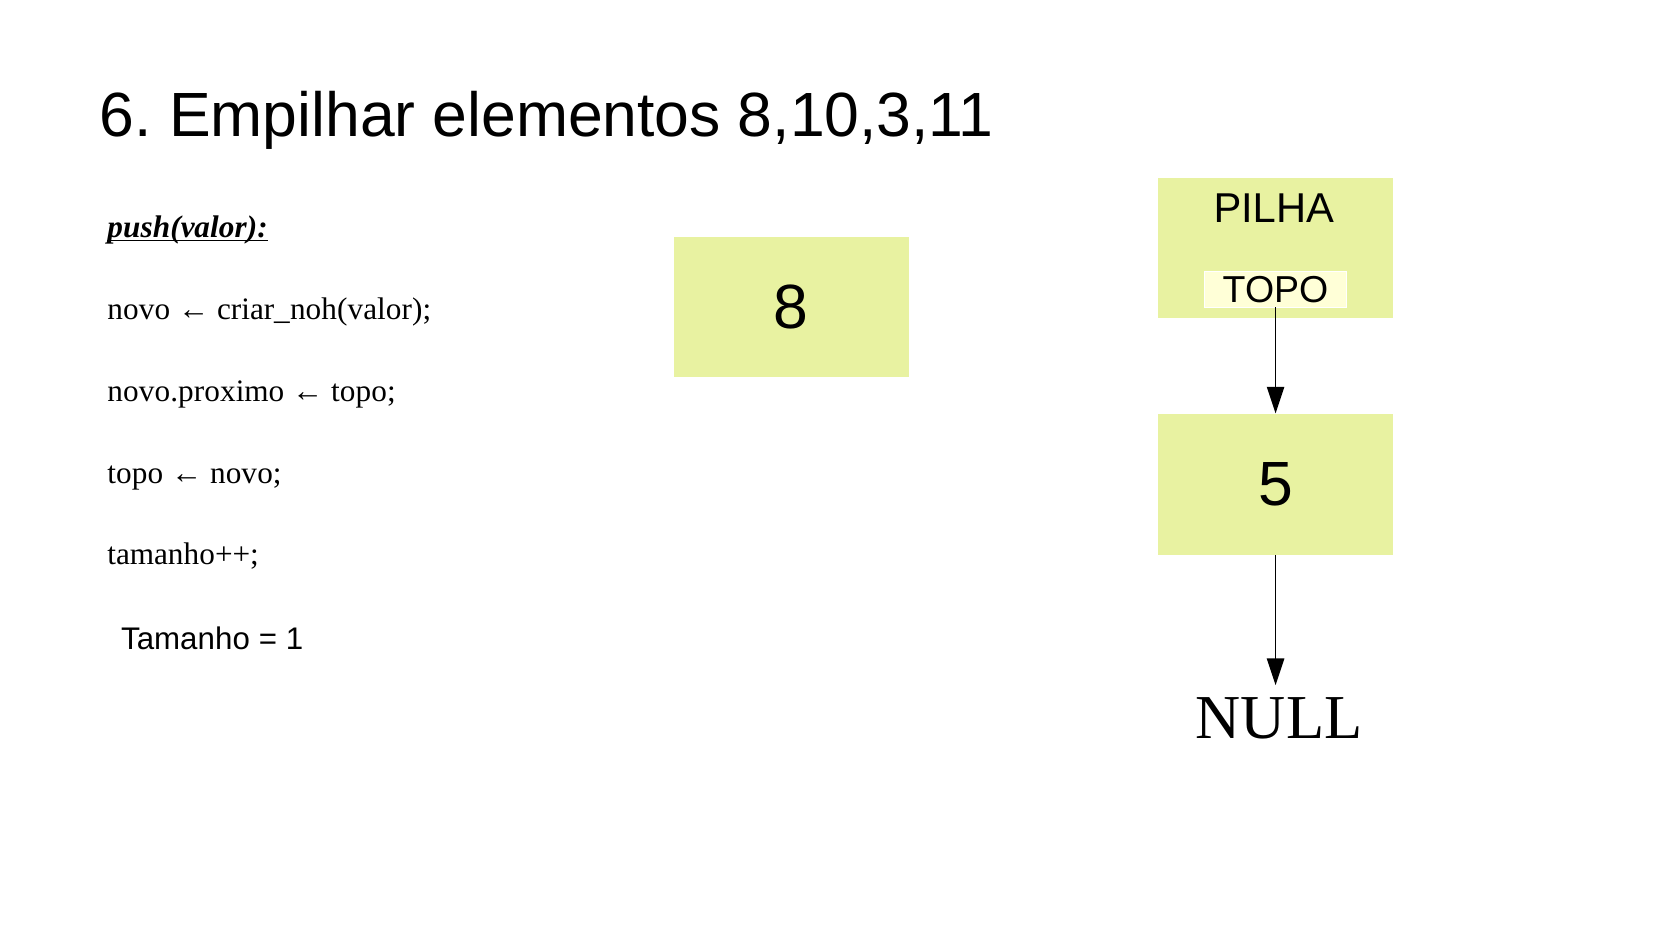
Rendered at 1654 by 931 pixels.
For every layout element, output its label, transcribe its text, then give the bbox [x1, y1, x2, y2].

text_box PILHA [1198, 177, 1353, 239]
text_box [1157, 177, 1394, 319]
text_box push(valor): novo ← criar_noh(valor); novo.proximo ← topo; topo ← novo; tamanho++; [92, 199, 544, 579]
text_box 8 [673, 236, 910, 378]
title 6. Empilhar elementos 8,10,3,11 [82, 37, 1571, 193]
text_box NULL [1181, 675, 1382, 756]
text_box Tamanho = 1 [106, 614, 321, 664]
text_box TOPO [1204, 271, 1347, 308]
text_box 5 [1157, 413, 1394, 556]
